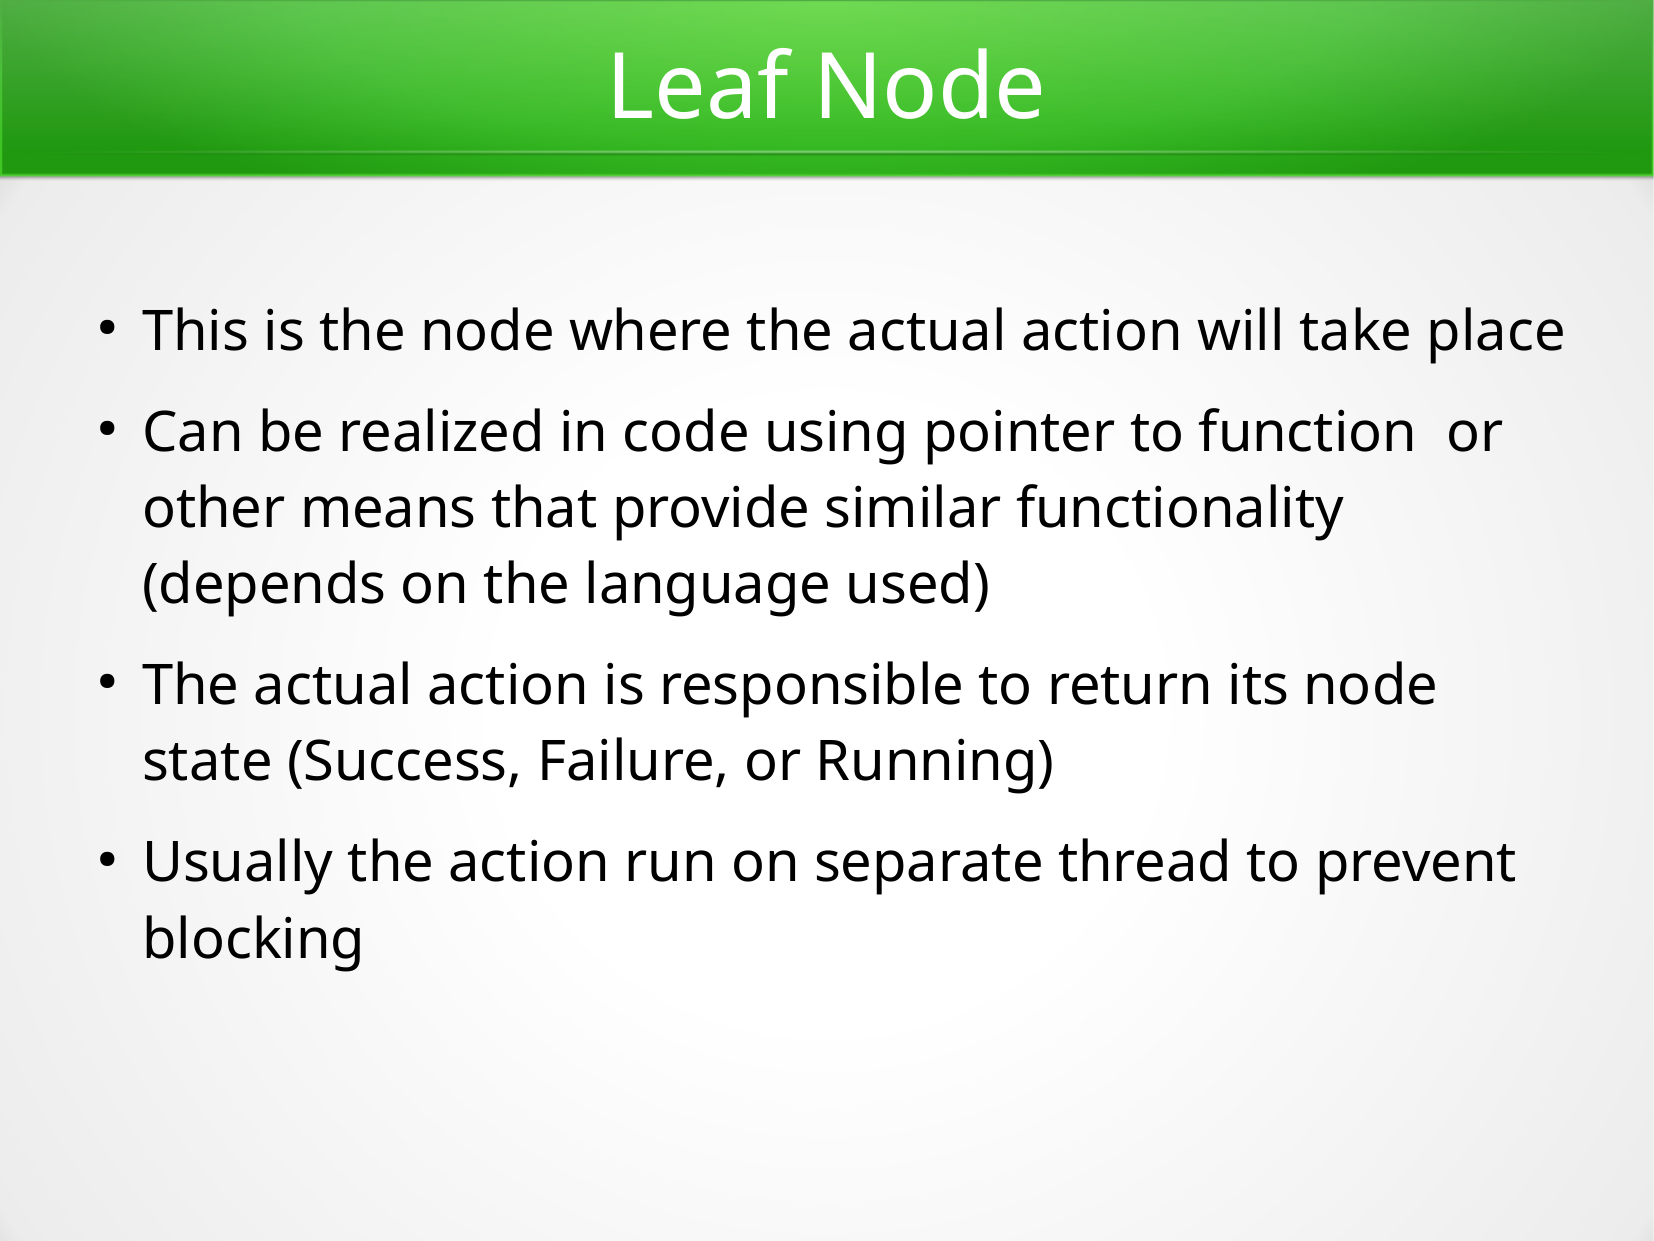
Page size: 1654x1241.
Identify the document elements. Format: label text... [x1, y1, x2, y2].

picture [0, 0, 1654, 1241]
list This is the node where the actual action will take place Can be realized in code using pointer to function or other means that provide similar functionality (depends on the language used) The actual action is responsible to return its node state (Success, Failure, or Running) Usually the action run on separate thread to prevent blocking [82, 290, 1571, 1010]
title Leaf Node [82, 11, 1571, 154]
